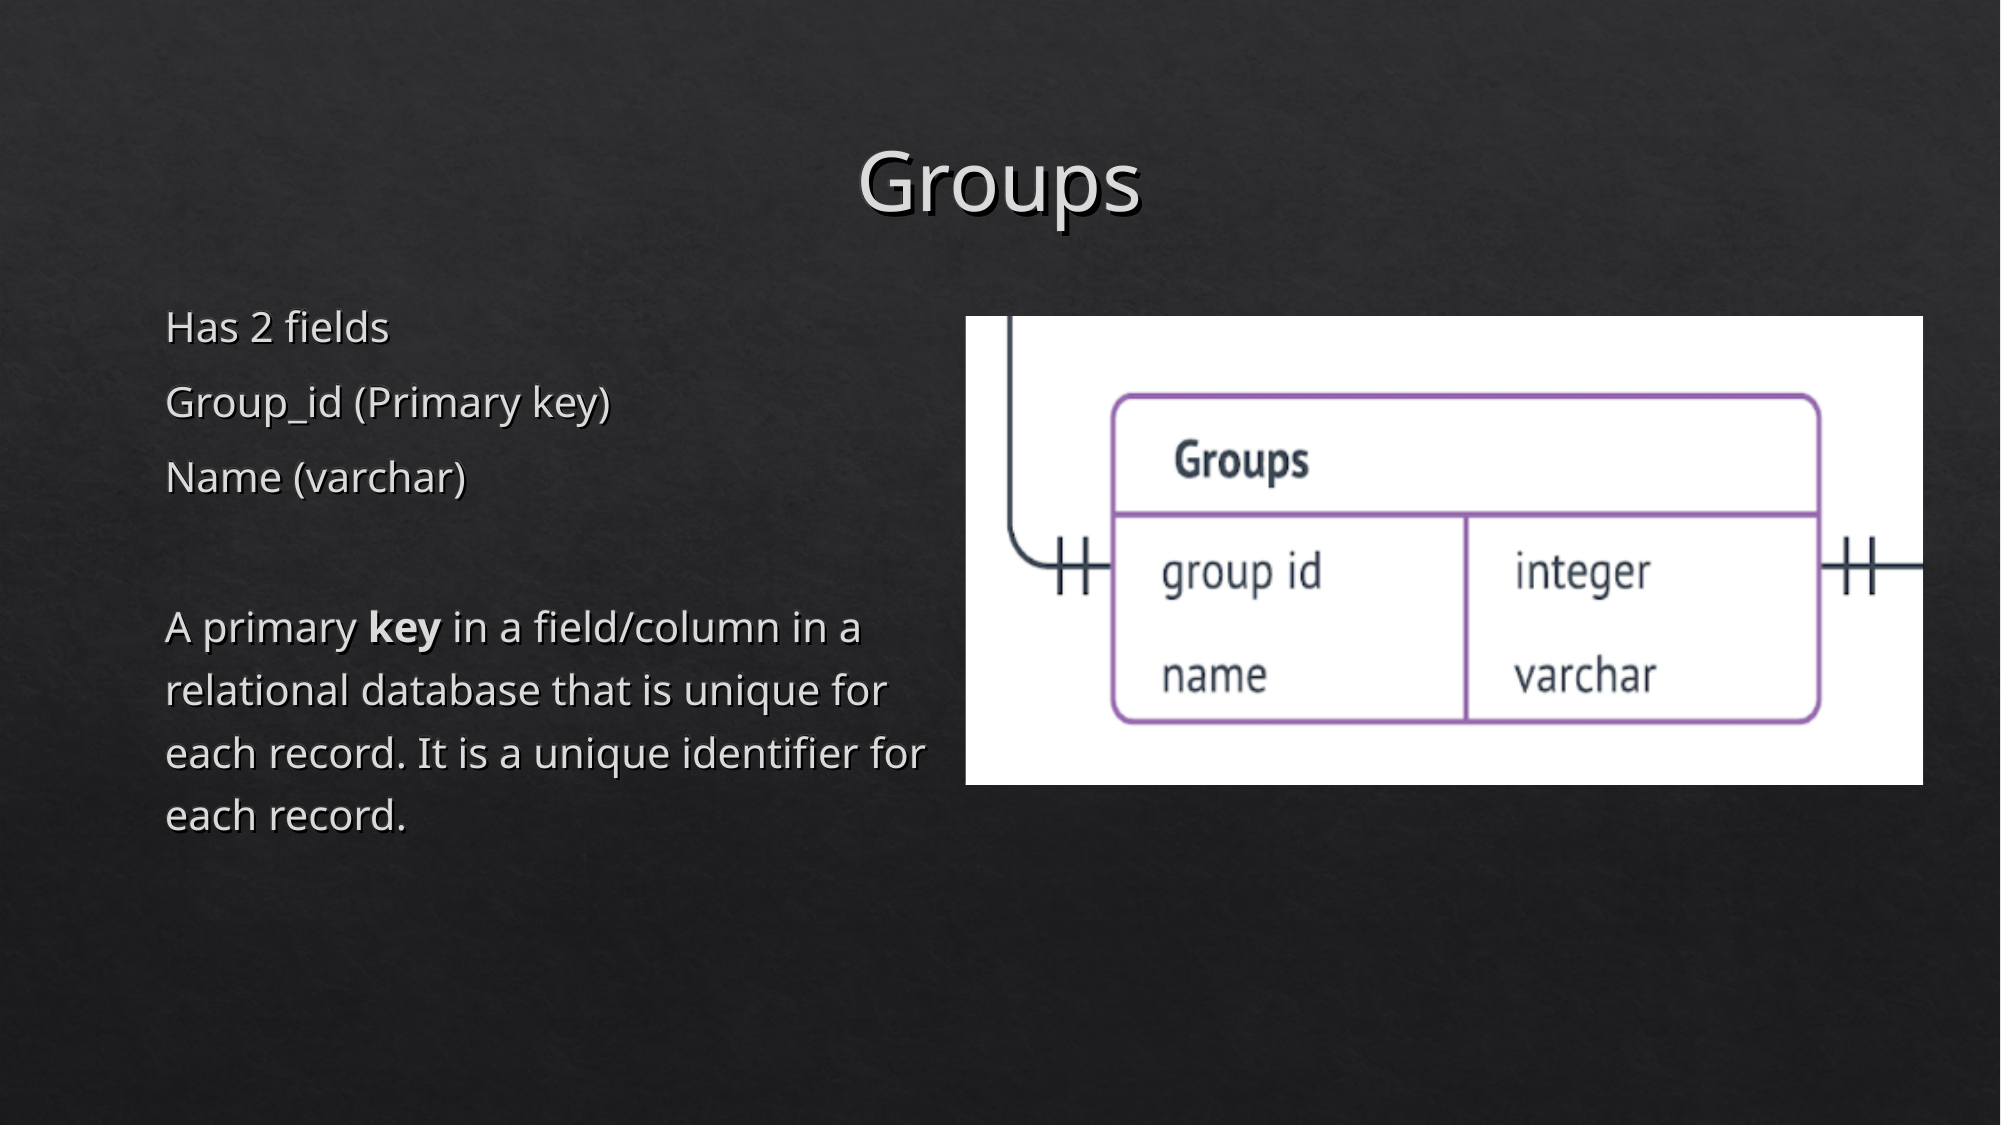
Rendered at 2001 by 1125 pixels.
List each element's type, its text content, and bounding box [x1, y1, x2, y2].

list Has 2 fields Group_id (Primary key) Name (varchar) A primary key in a field/column in a relational database that is unique for each record. It is a unique identifier for each record. [149, 284, 981, 950]
title Groups [149, 99, 1849, 260]
picture [965, 316, 1924, 785]
